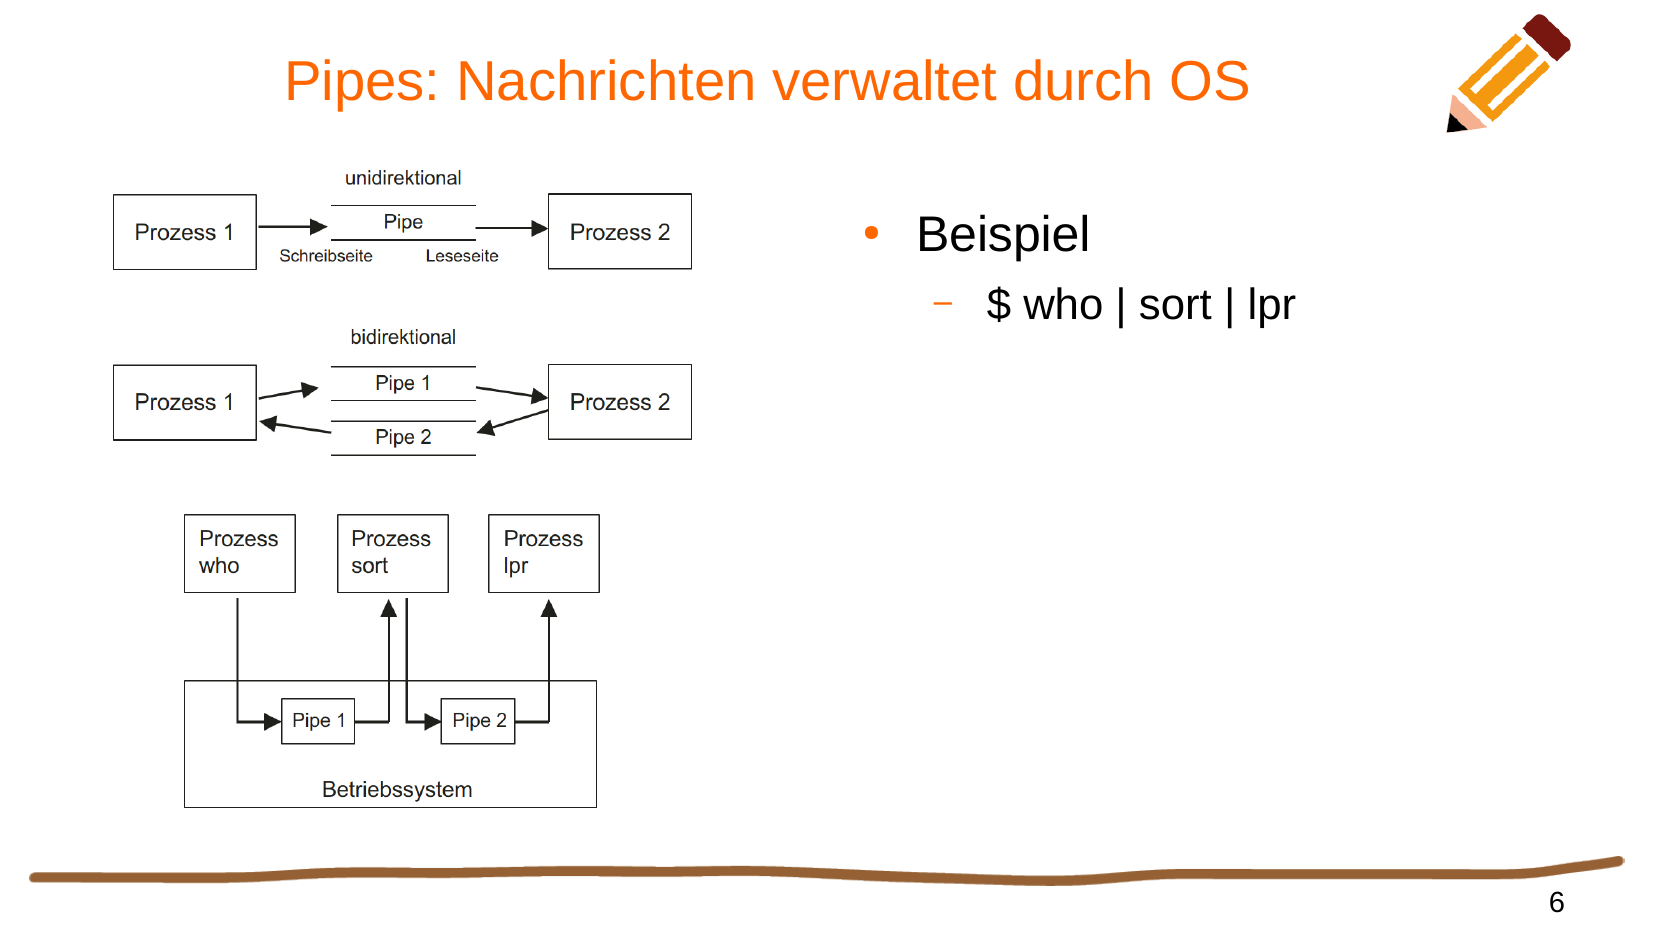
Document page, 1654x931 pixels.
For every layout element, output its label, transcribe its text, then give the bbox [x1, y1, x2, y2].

title Pipes: Nachrichten verwaltet durch OS [88, 29, 1447, 133]
picture [150, 487, 622, 826]
picture [75, 149, 735, 481]
picture [29, 856, 1625, 886]
list Beispiel $ who | sort | lpr [845, 206, 1566, 857]
picture [1446, 14, 1571, 133]
